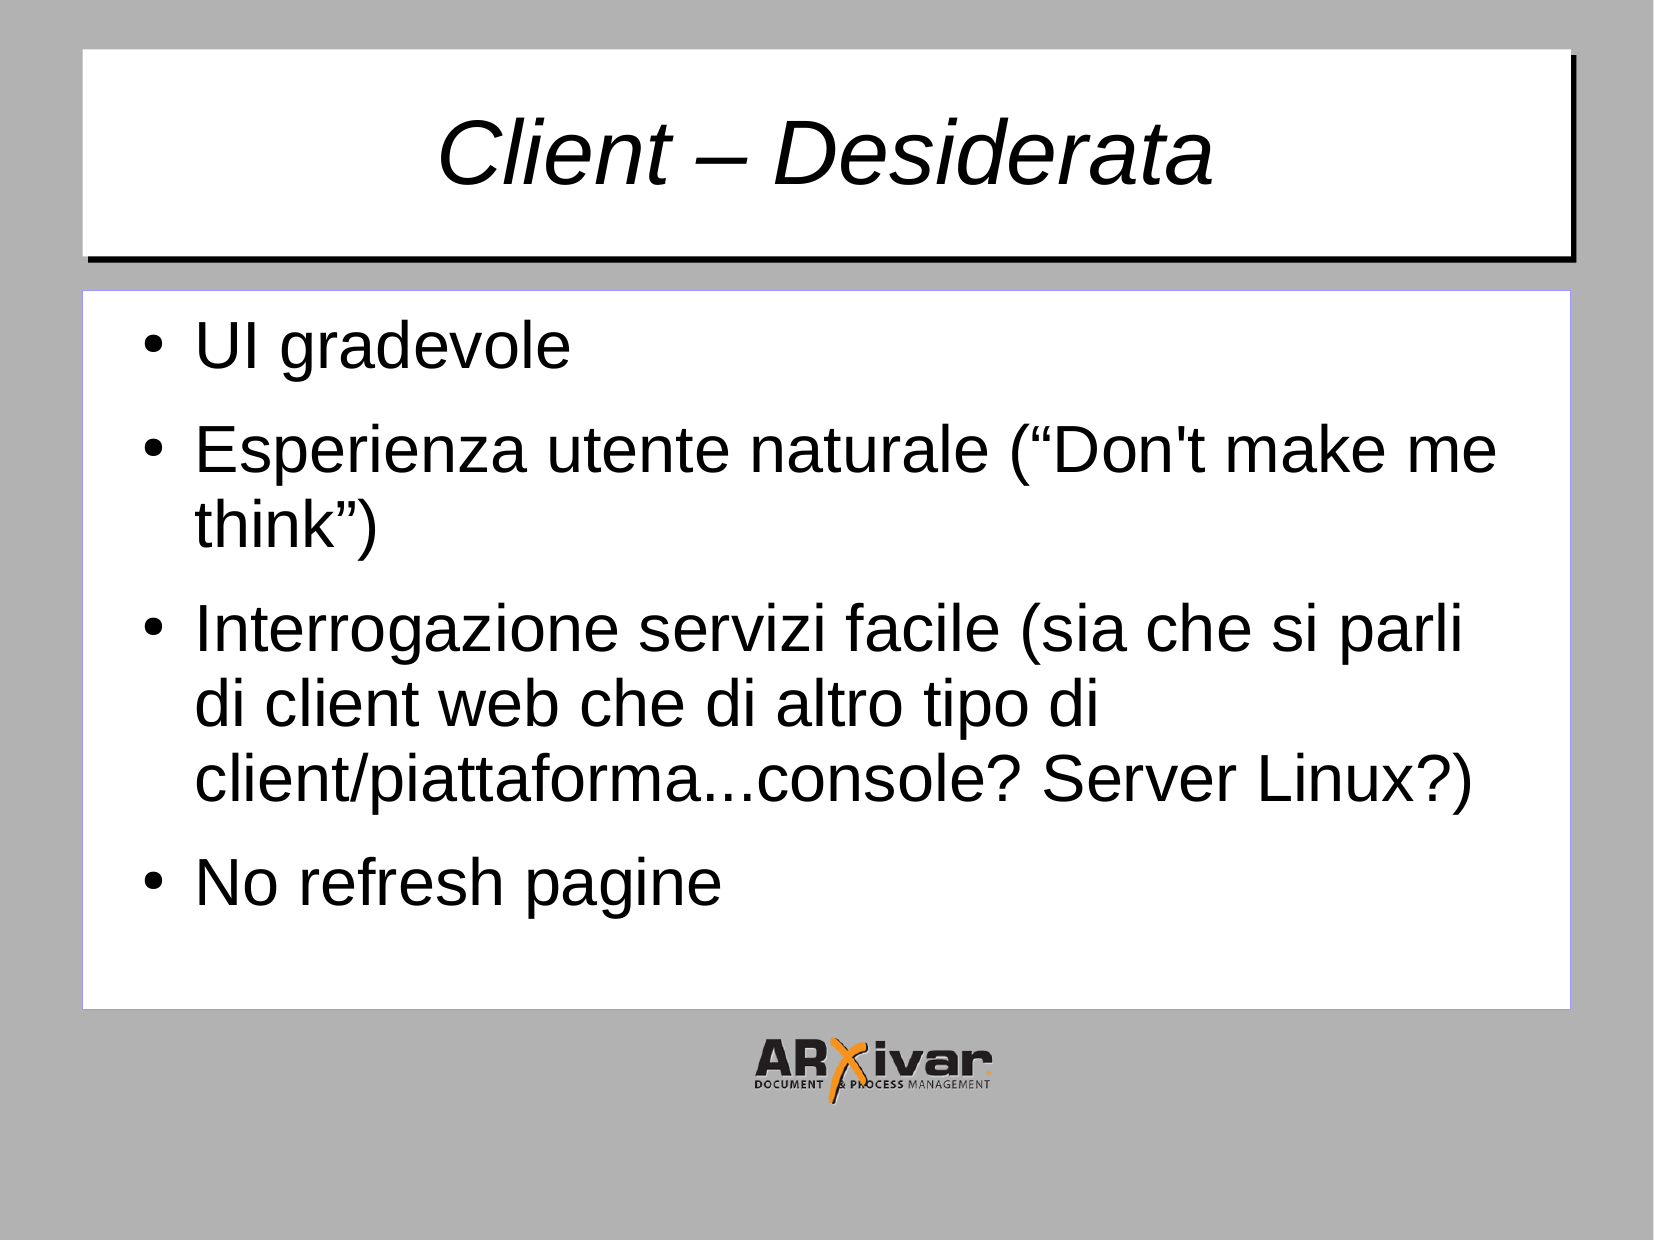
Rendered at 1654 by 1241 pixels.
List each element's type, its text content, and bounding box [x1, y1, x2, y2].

list UI gradevole Esperienza utente naturale (“Don't make me think”) Interrogazione servizi facile (sia che si parli di client web che di altro tipo di client/piattaforma...console? Server Linux?) No refresh pagine [82, 290, 1571, 1010]
title Client – Desiderata [82, 49, 1571, 257]
picture [755, 1031, 993, 1111]
